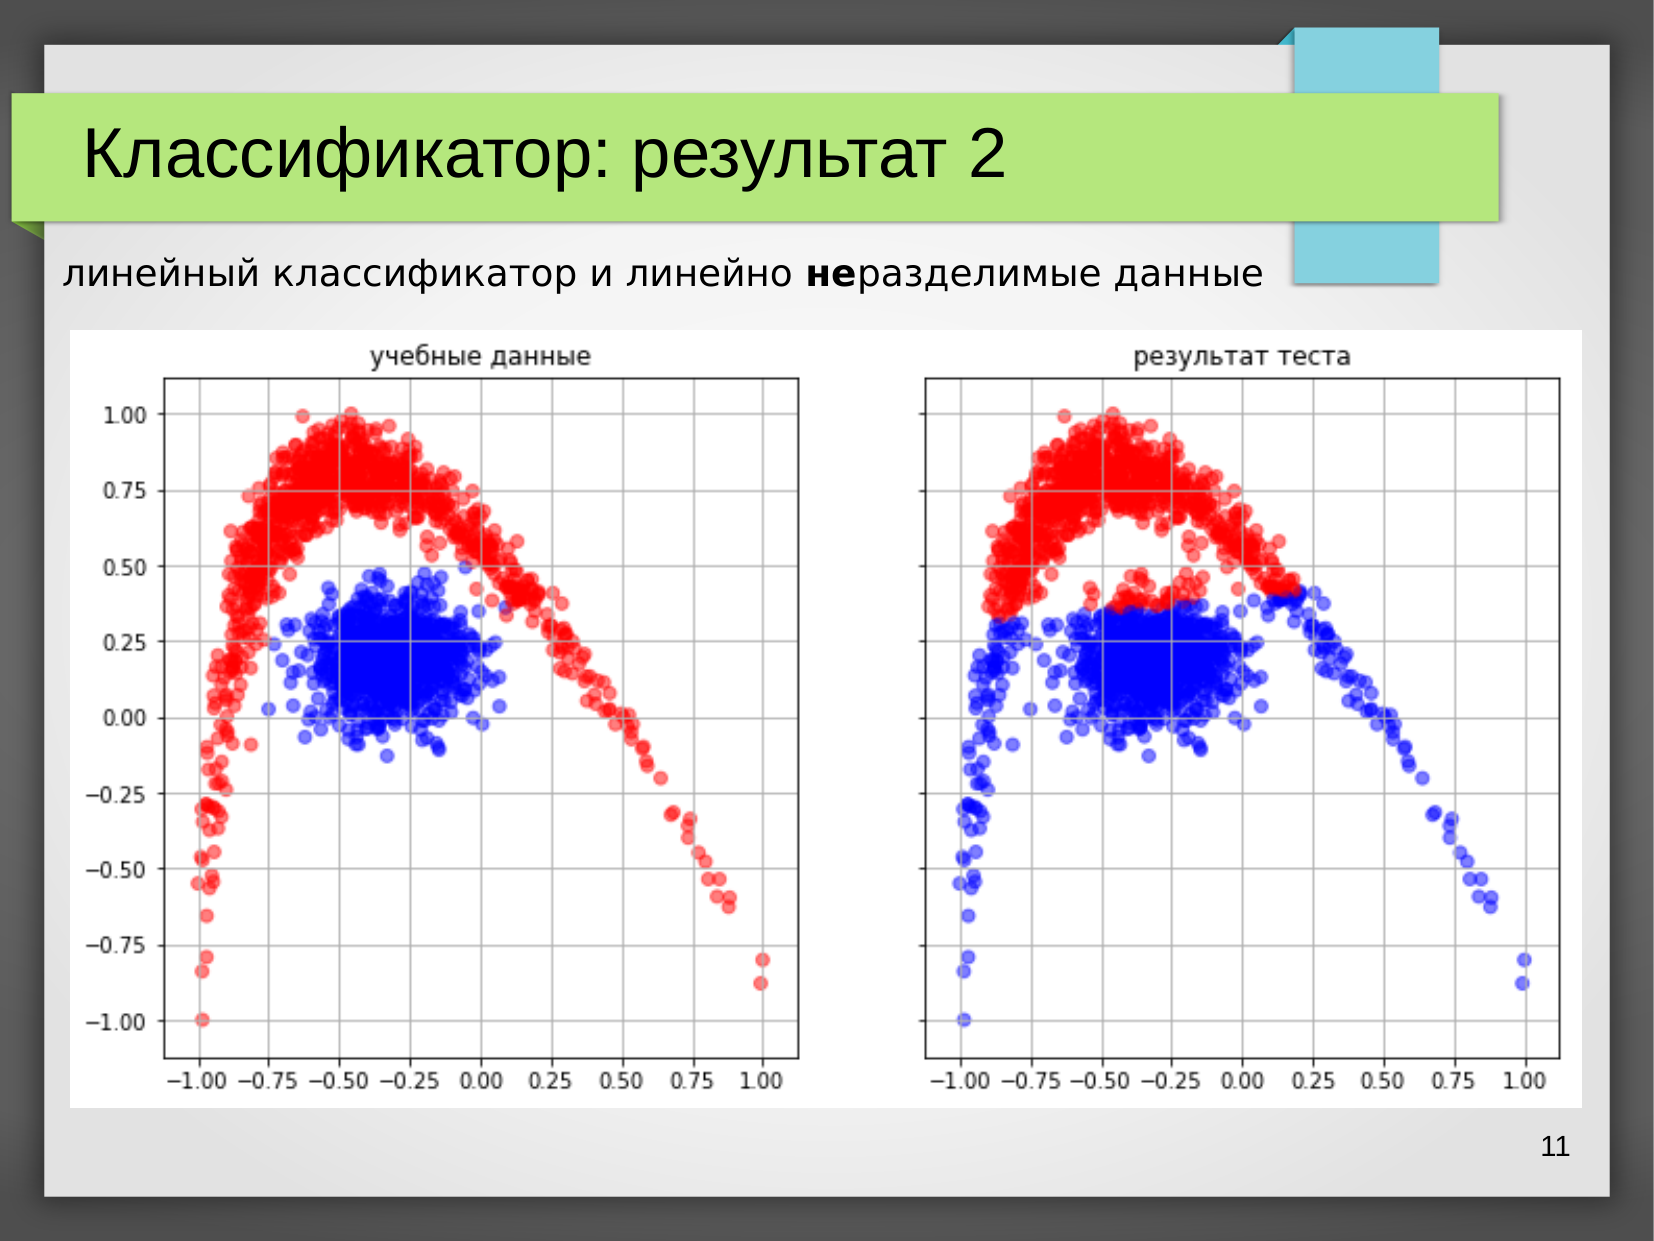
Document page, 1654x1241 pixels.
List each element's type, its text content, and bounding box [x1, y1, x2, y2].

title Классификатор: результат 2 [82, 49, 1571, 257]
text_box линейный классификатор и линейно неразделимые данные [47, 244, 1536, 308]
picture [0, 0, 1654, 1241]
